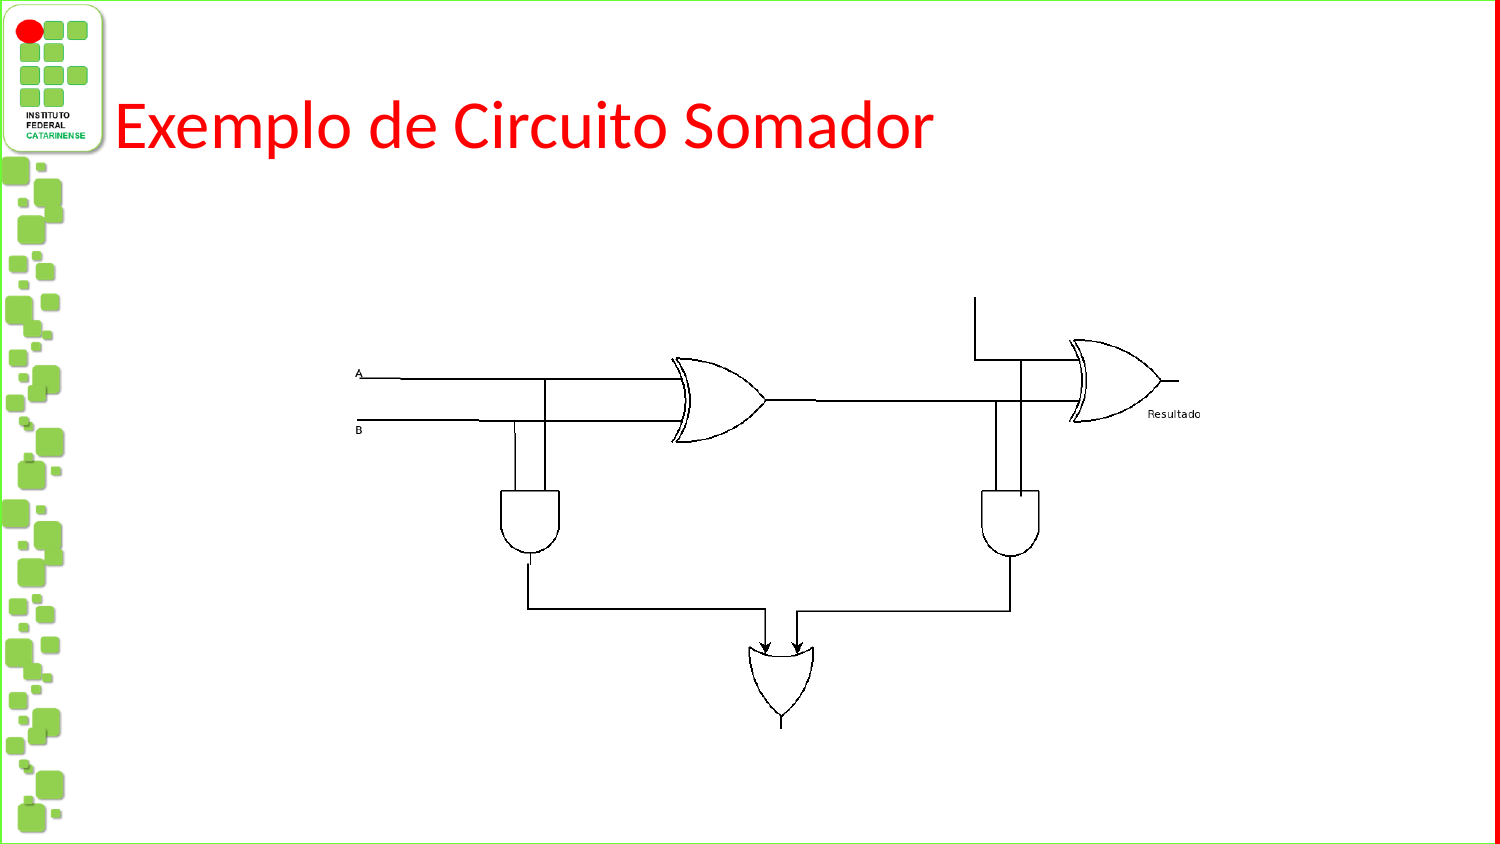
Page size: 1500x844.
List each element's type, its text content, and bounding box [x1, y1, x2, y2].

title Exemplo de Circuito Somador [103, 44, 1397, 208]
picture [0, 0, 1500, 844]
